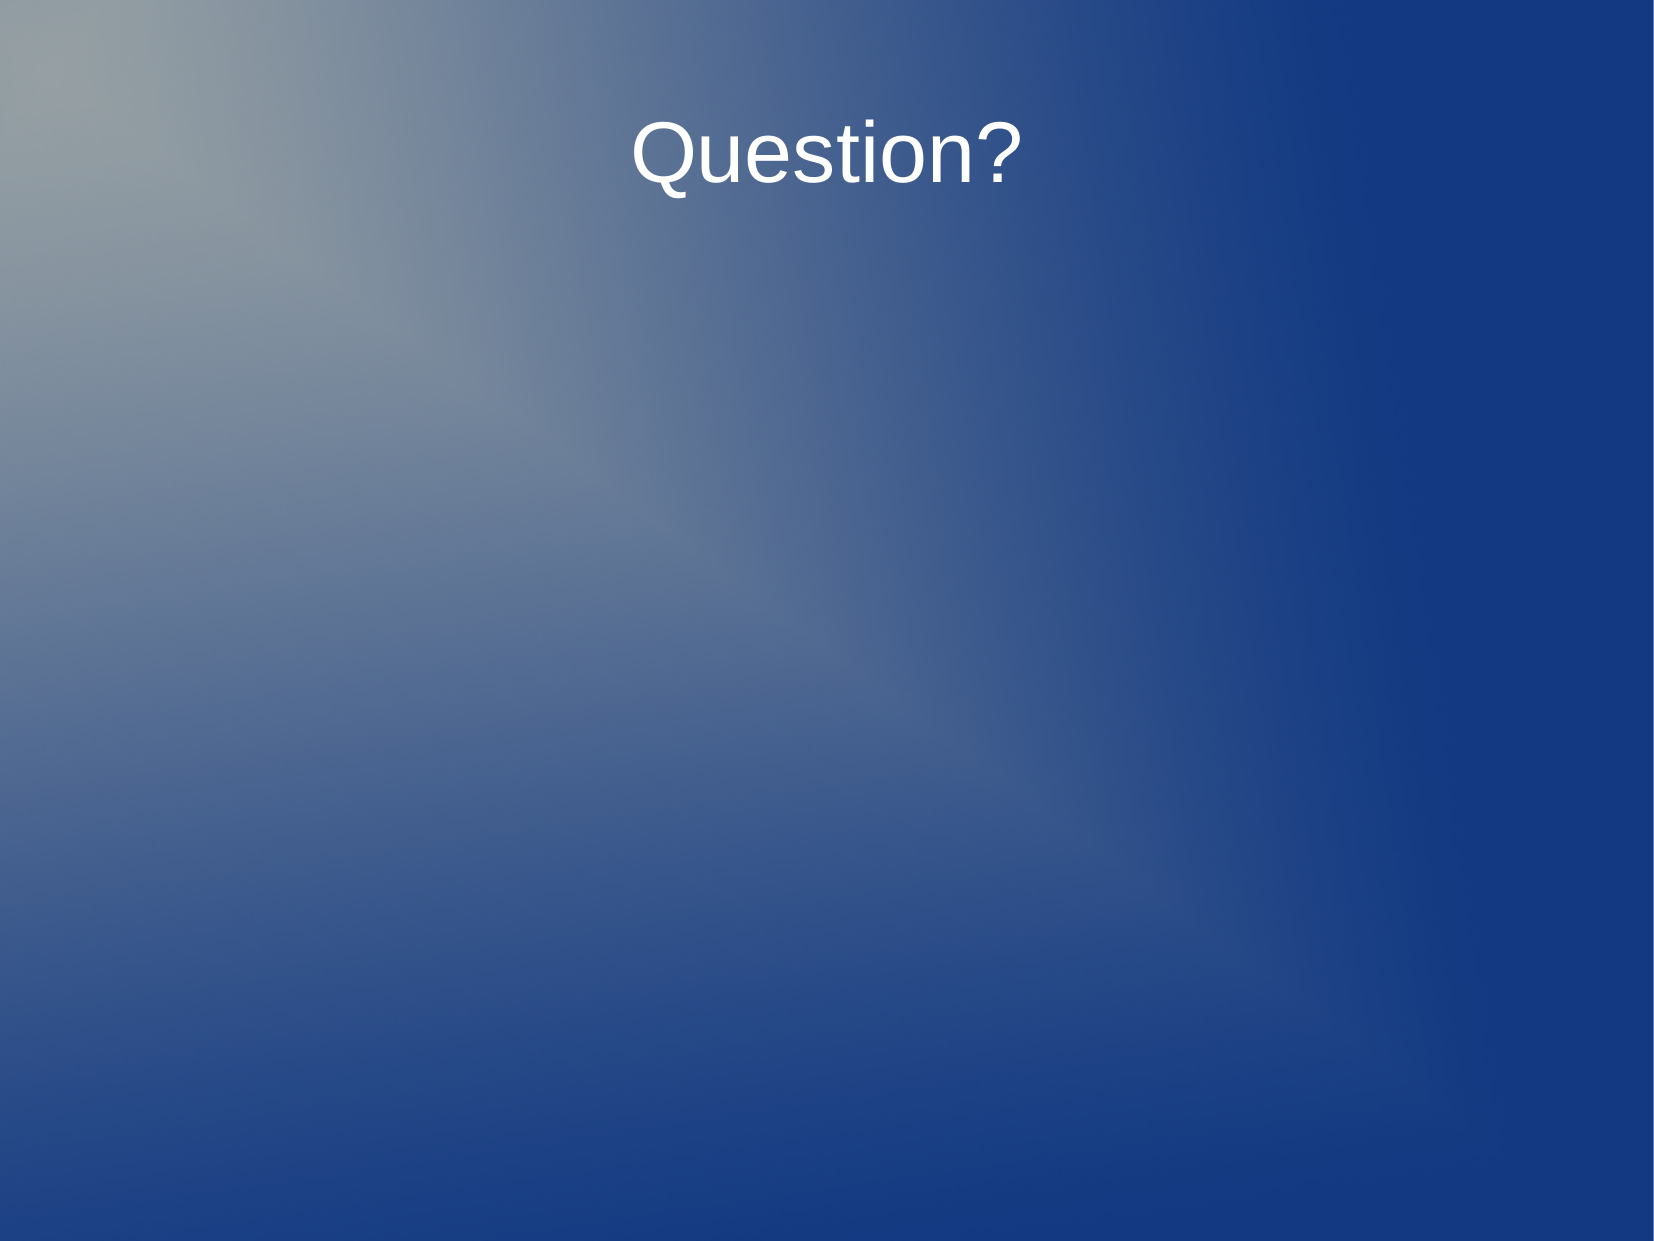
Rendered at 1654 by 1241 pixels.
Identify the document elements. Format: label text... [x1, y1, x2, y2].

picture [0, 0, 1654, 1241]
title Question? [82, 49, 1571, 257]
